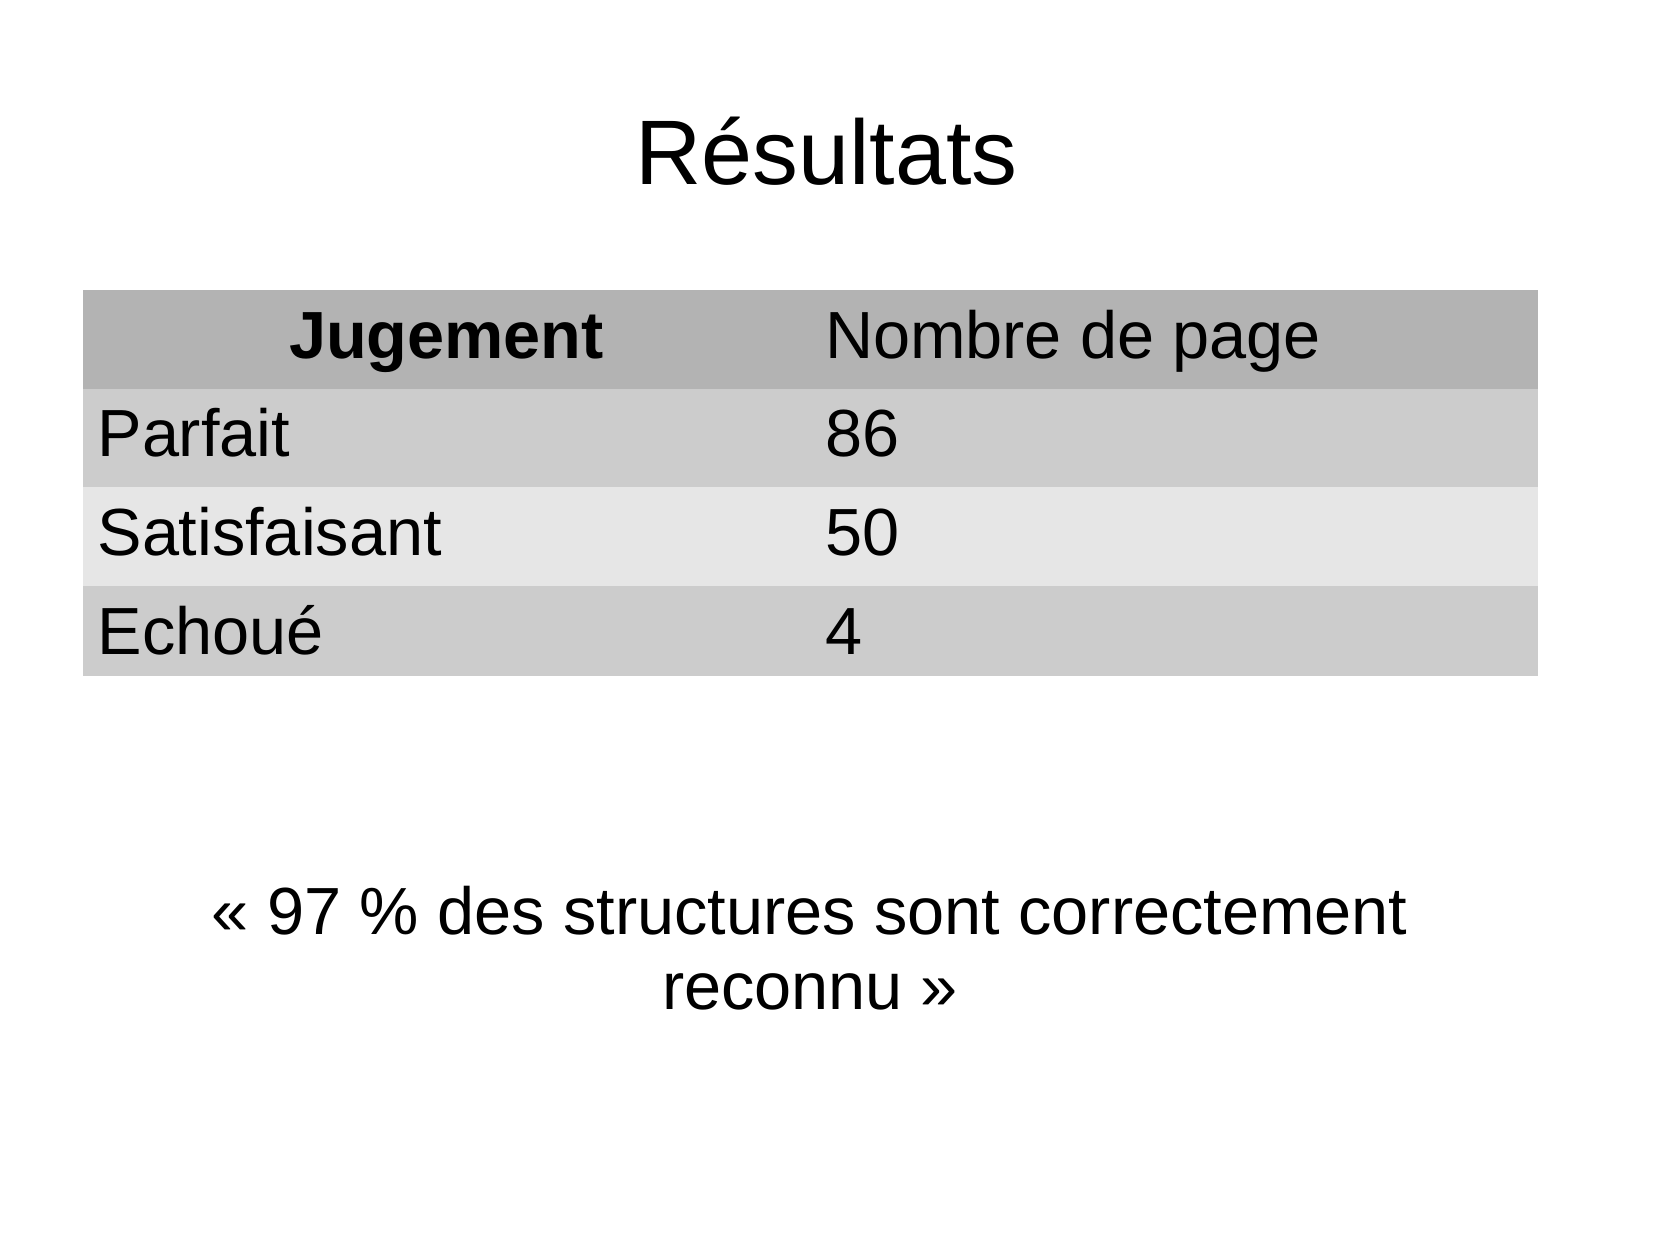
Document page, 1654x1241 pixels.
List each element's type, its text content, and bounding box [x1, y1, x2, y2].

subtitle « 97 % des structures sont correctement reconnu » [82, 275, 1538, 1024]
title Résultats [82, 49, 1571, 257]
